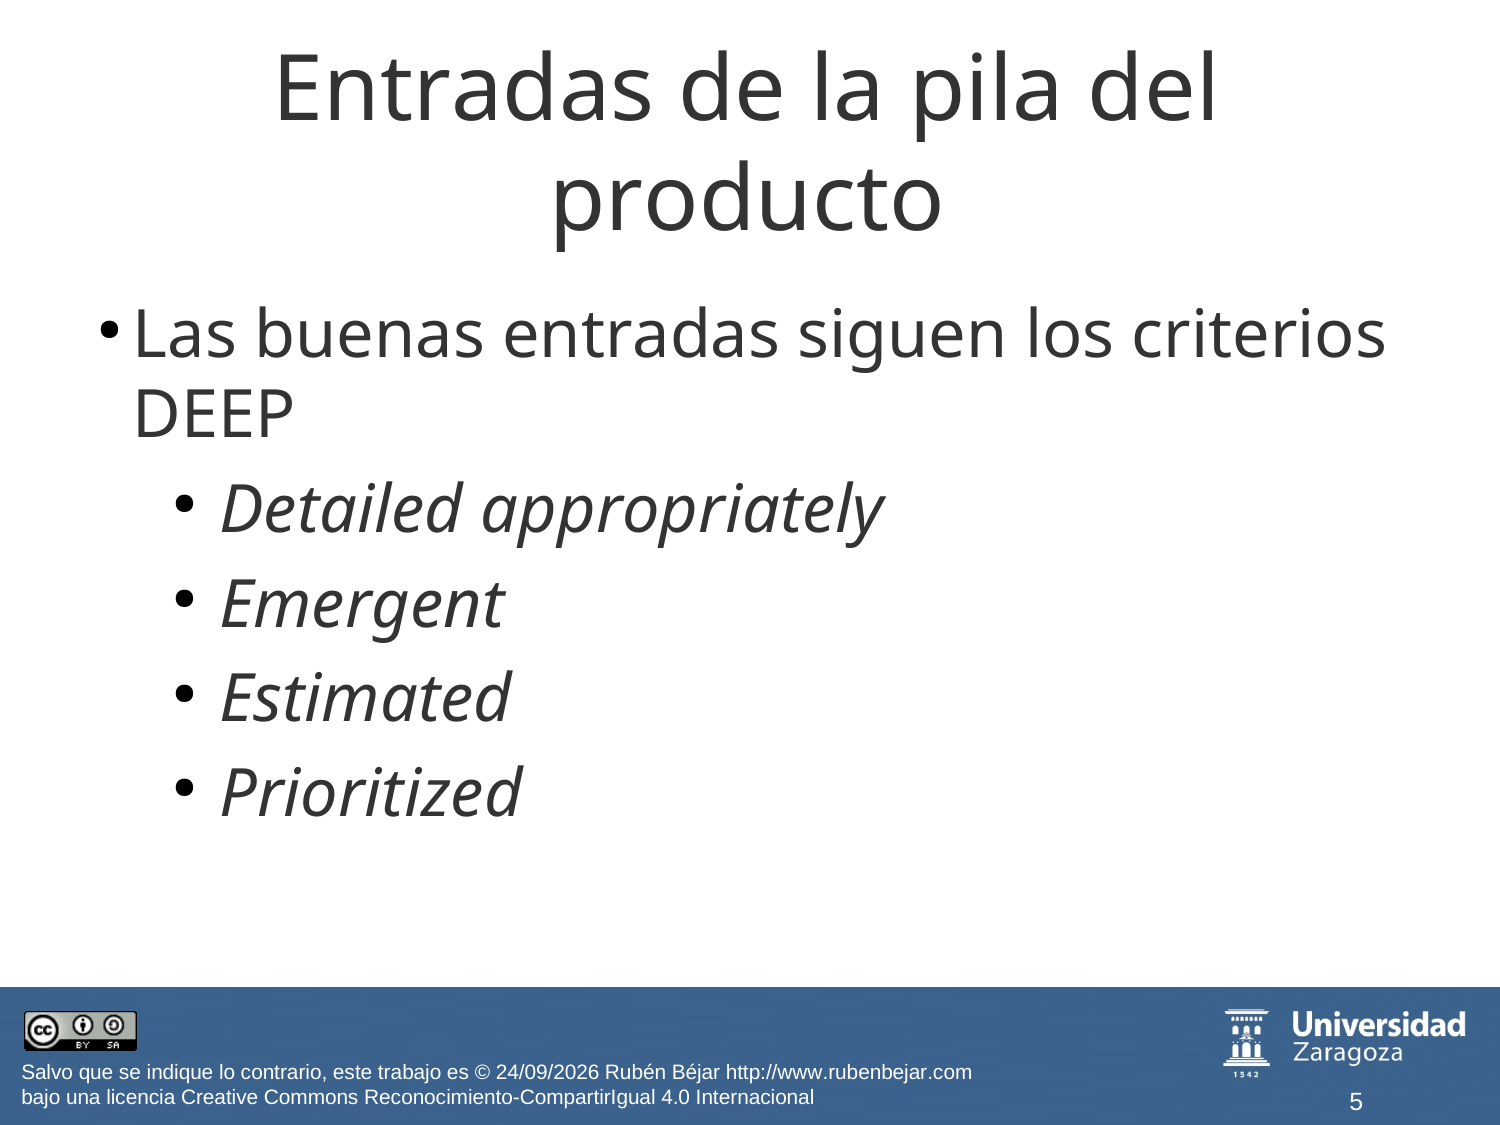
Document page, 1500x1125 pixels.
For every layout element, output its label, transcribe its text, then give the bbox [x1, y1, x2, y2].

picture [0, 987, 1500, 1125]
title Entradas de la pila del producto [74, 21, 1420, 257]
list Las buenas entradas siguen los criterios DEEP Detailed appropriately Emergent Estimated Prioritized [82, 283, 1418, 957]
